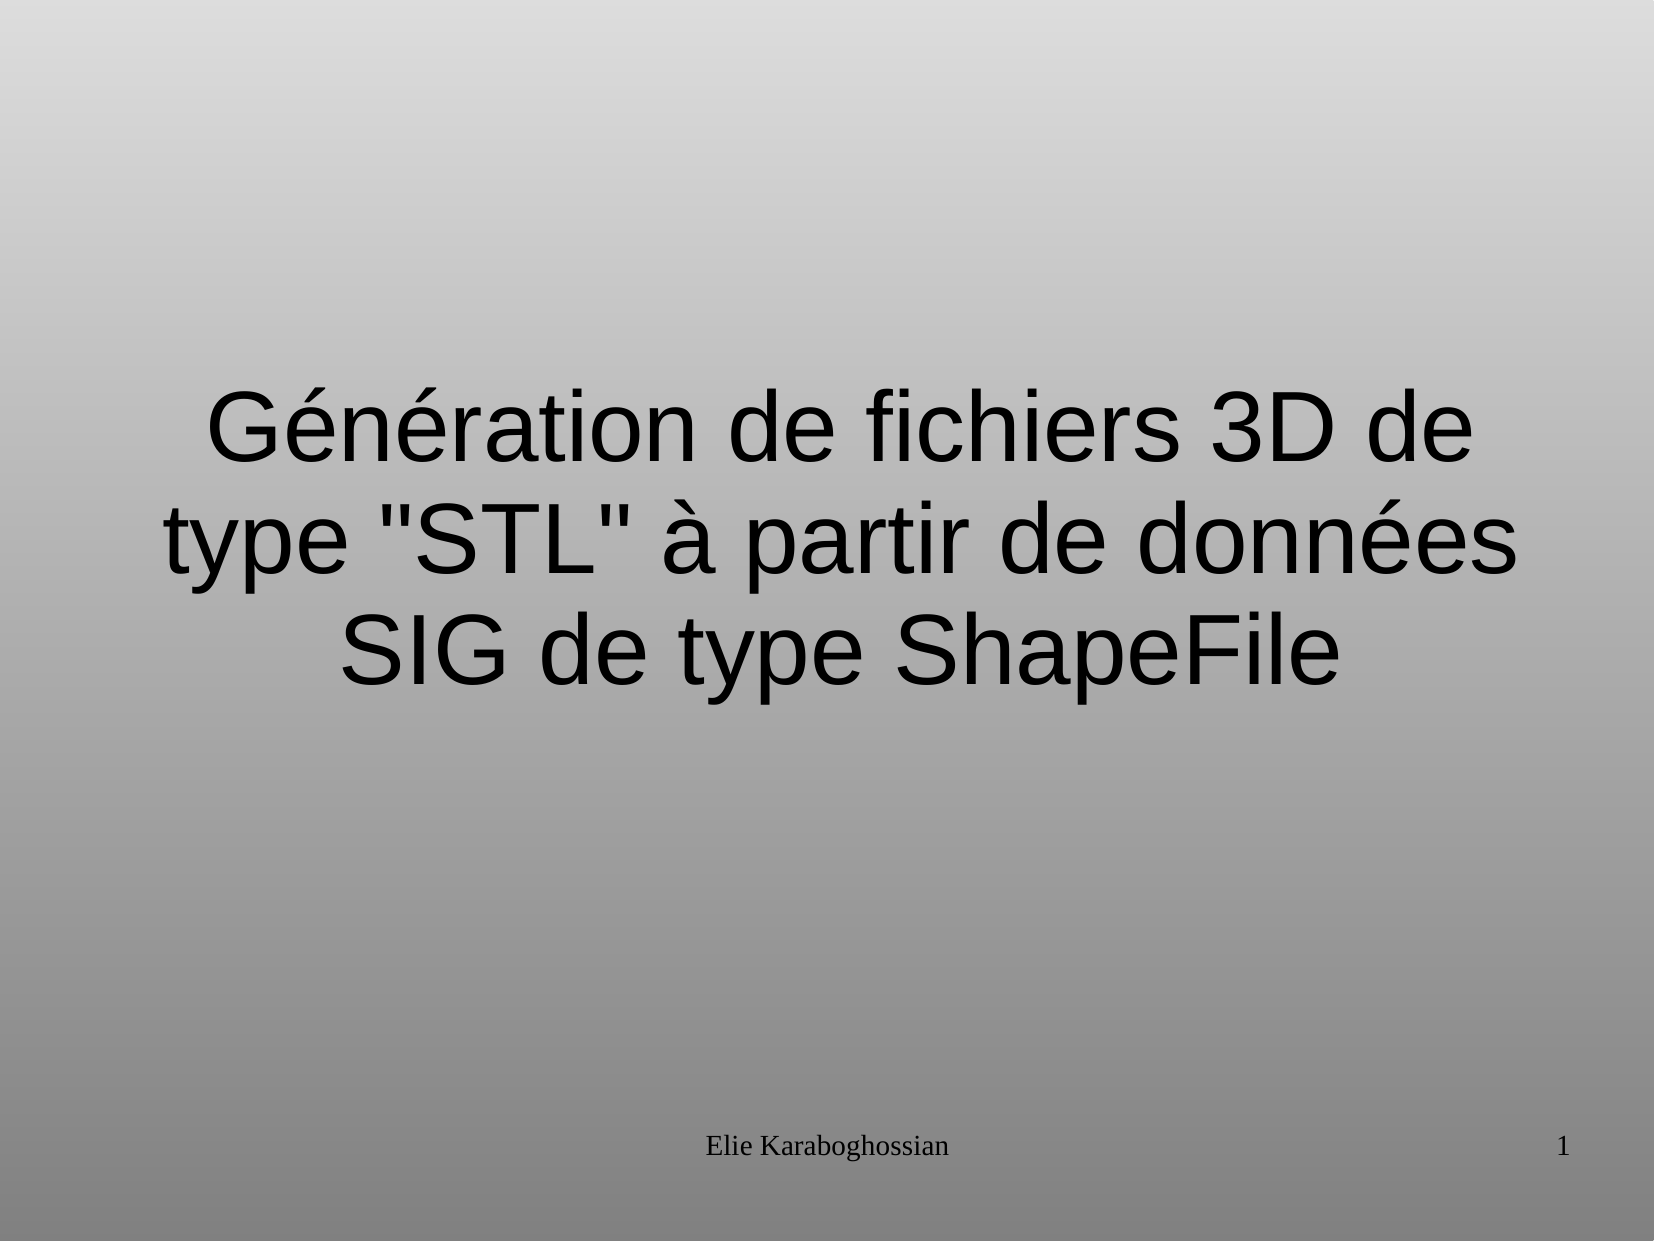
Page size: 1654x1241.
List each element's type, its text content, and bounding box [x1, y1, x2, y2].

title Génération de fichiers 3D de type "STL" à partir de données SIG de type ShapeFile [61, 370, 1550, 707]
